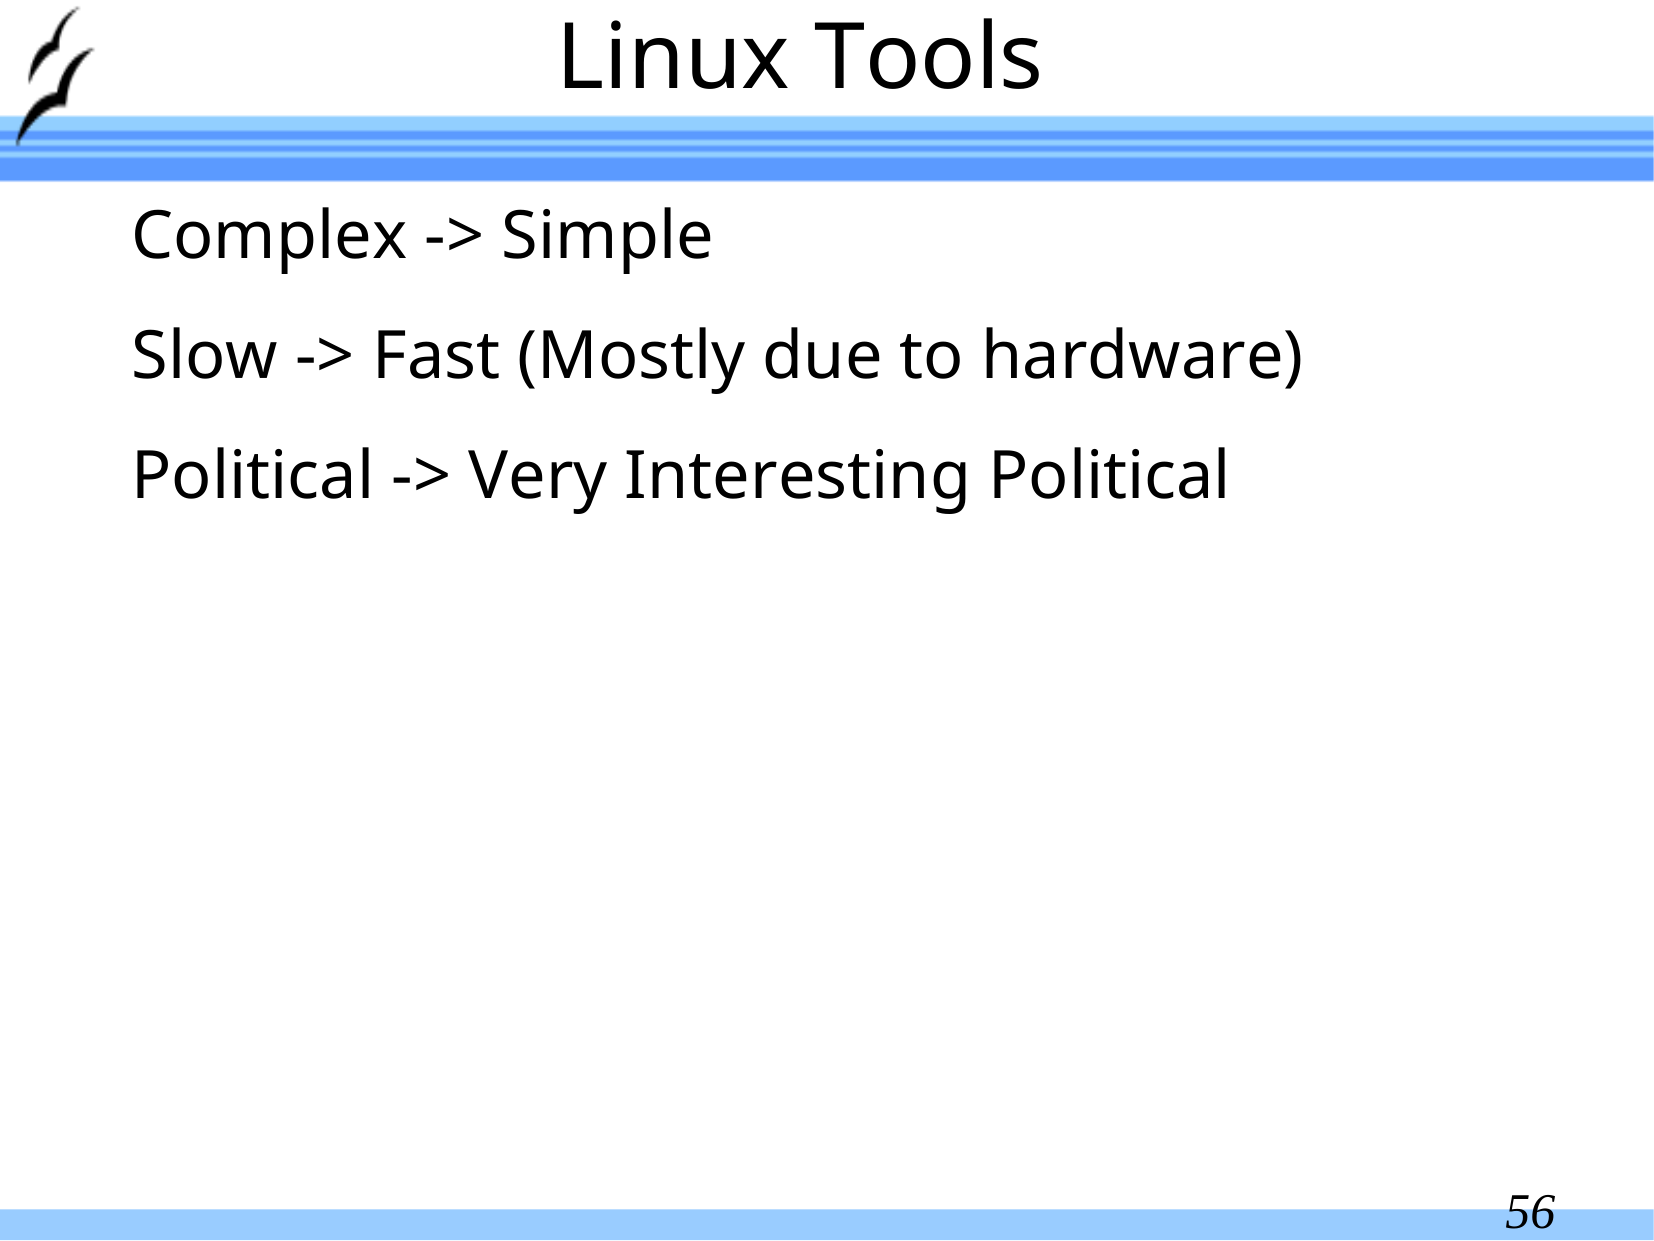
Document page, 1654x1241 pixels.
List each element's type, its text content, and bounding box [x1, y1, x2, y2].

picture [0, 0, 1654, 188]
title Linux Tools [94, 0, 1507, 121]
list Complex -> Simple Slow -> Fast (Mostly due to hardware) Political -> Very Interesting Political [113, 187, 1540, 542]
